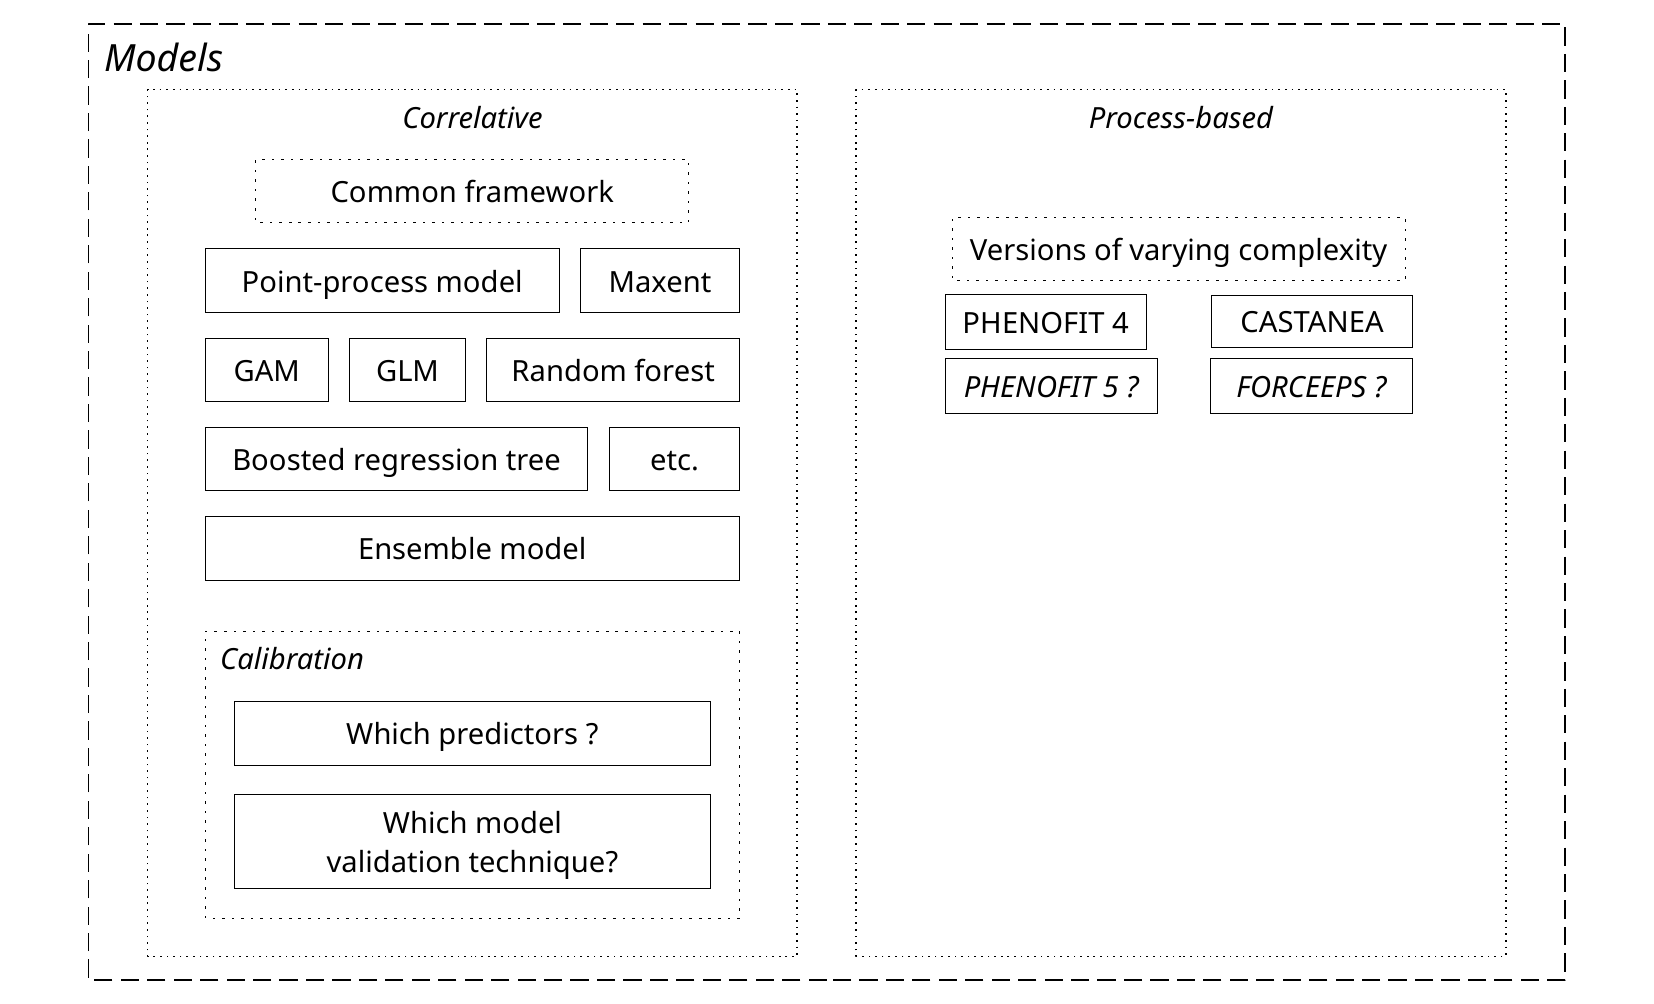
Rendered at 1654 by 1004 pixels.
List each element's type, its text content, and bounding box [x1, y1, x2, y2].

text_box PHENOFIT 5 ? [945, 359, 1158, 413]
text_box Which predictors ? [234, 701, 711, 766]
text_box FORCEEPS ? [1210, 359, 1413, 413]
text_box Versions of varying complexity [952, 217, 1406, 281]
text_box etc. [609, 427, 740, 491]
text_box Boosted regression tree [205, 427, 588, 491]
text_box PHENOFIT 4 [945, 296, 1147, 349]
text_box Correlative [147, 89, 798, 957]
text_box GLM [349, 338, 466, 402]
text_box Random forest [486, 338, 740, 402]
text_box CASTANEA [1211, 295, 1413, 348]
text_box Point-process model [205, 248, 560, 313]
text_box Process-based [856, 89, 1506, 957]
text_box GAM [205, 338, 329, 402]
text_box Calibration [205, 631, 740, 919]
text_box Ensemble model [205, 516, 740, 581]
text_box Which model validation technique? [234, 809, 711, 874]
text_box Models [88, 23, 1565, 981]
text_box Maxent [580, 248, 740, 313]
text_box Common framework [255, 159, 689, 223]
